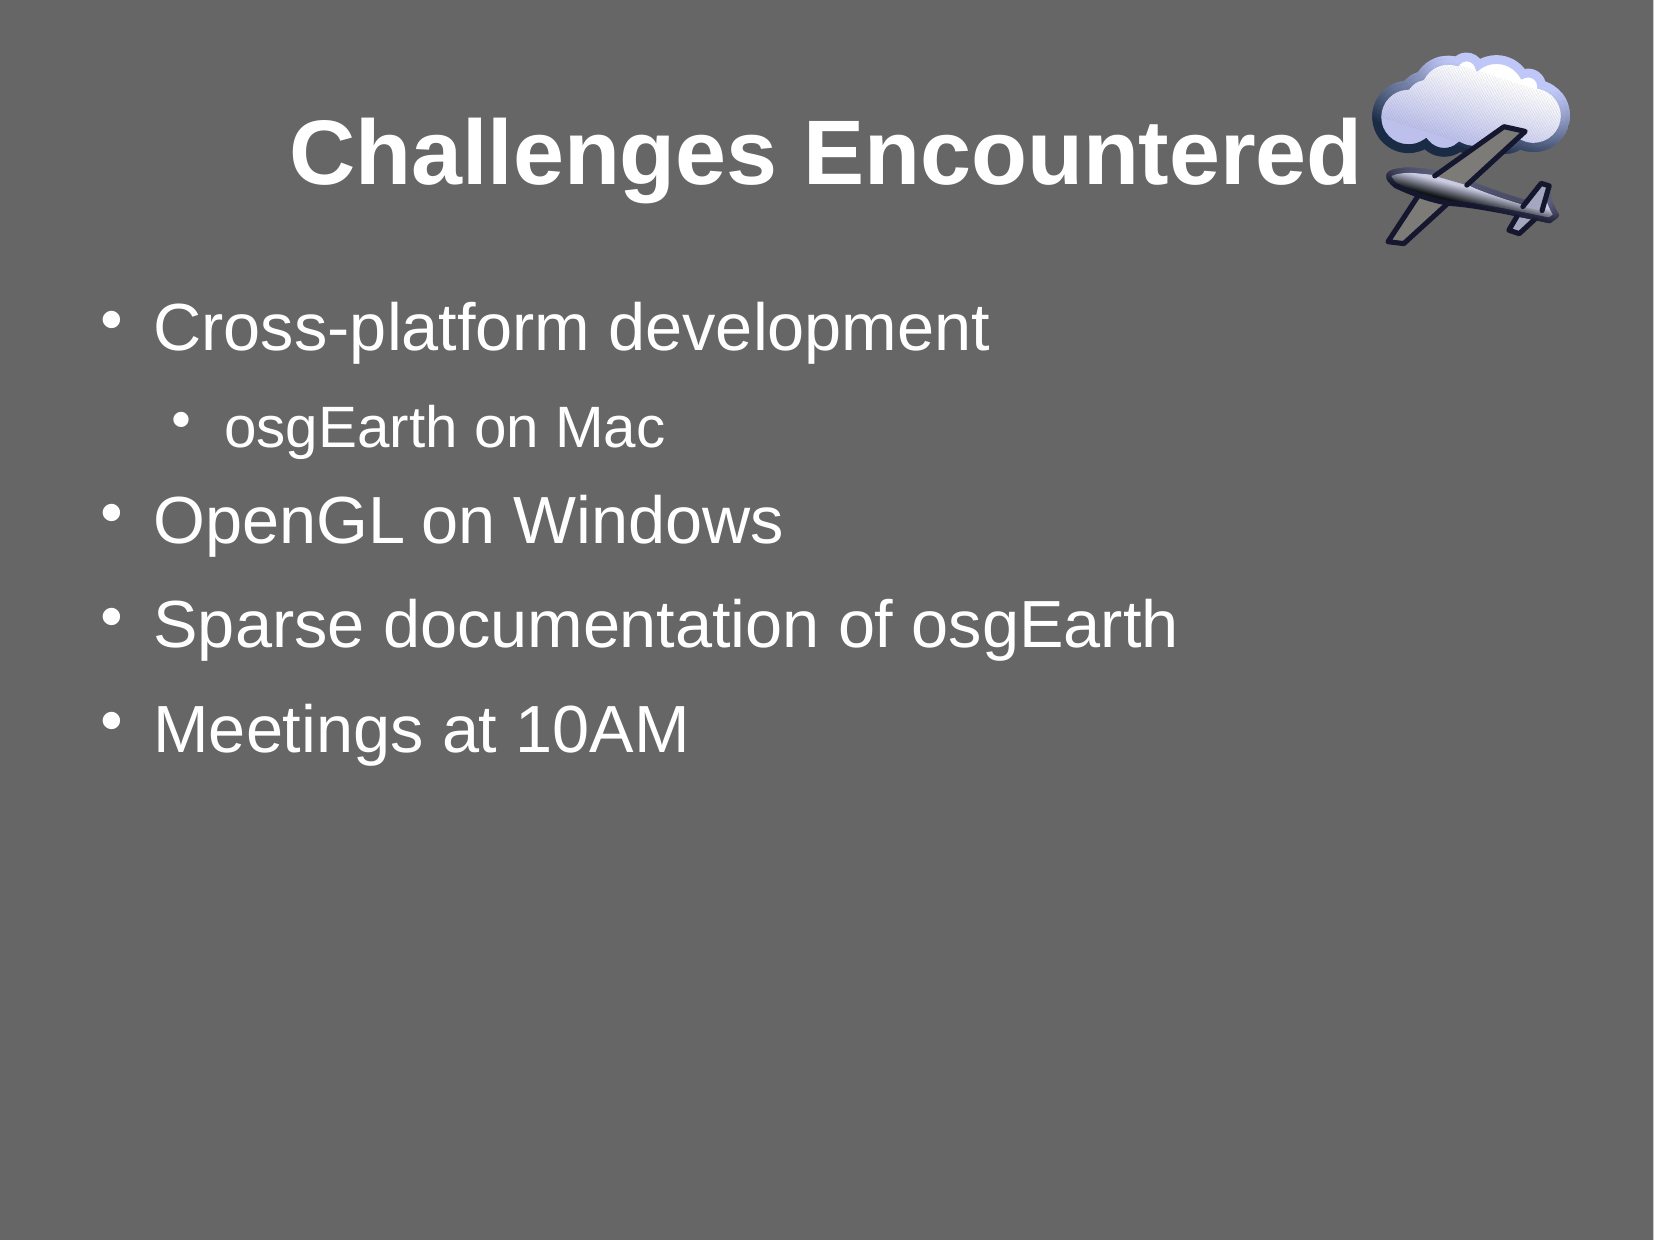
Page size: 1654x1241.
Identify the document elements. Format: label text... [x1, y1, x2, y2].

list Cross-platform development osgEarth on Mac OpenGL on Windows Sparse documentation of osgEarth Meetings at 10AM [82, 290, 1538, 1010]
title Challenges Encountered [82, 49, 1571, 257]
